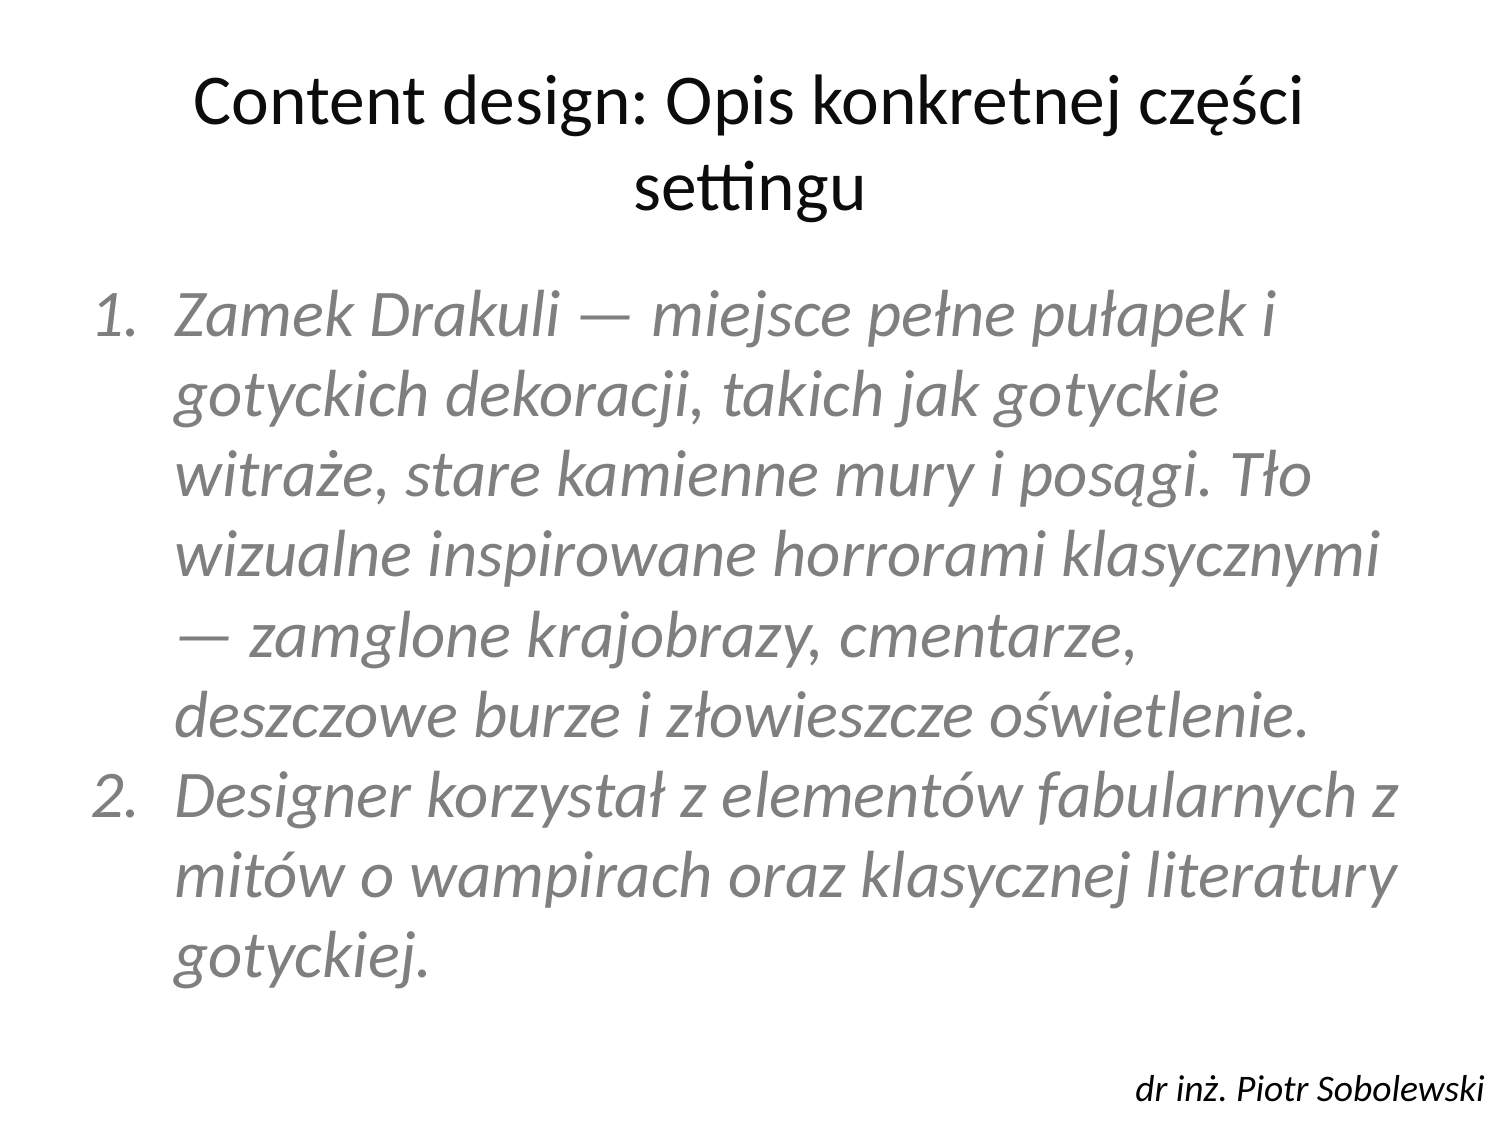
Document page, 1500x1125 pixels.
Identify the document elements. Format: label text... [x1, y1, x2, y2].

list Zamek Drakuli — miejsce pełne pułapek i gotyckich dekoracji, takich jak gotyckie witraże, stare kamienne mury i posągi. Tło wizualne inspirowane horrorami klasycznymi — zamglone krajobrazy, cmentarze, deszczowe burze i złowieszcze oświetlenie. Designer korzystał z elementów fabularnych z mitów o wampirach oraz klasycznej literatury gotyckiej. [75, 262, 1425, 1005]
text_box dr inż. Piotr Sobolewski [823, 1049, 1500, 1125]
title Content design: Opis konkretnej części settingu [75, 45, 1425, 233]
